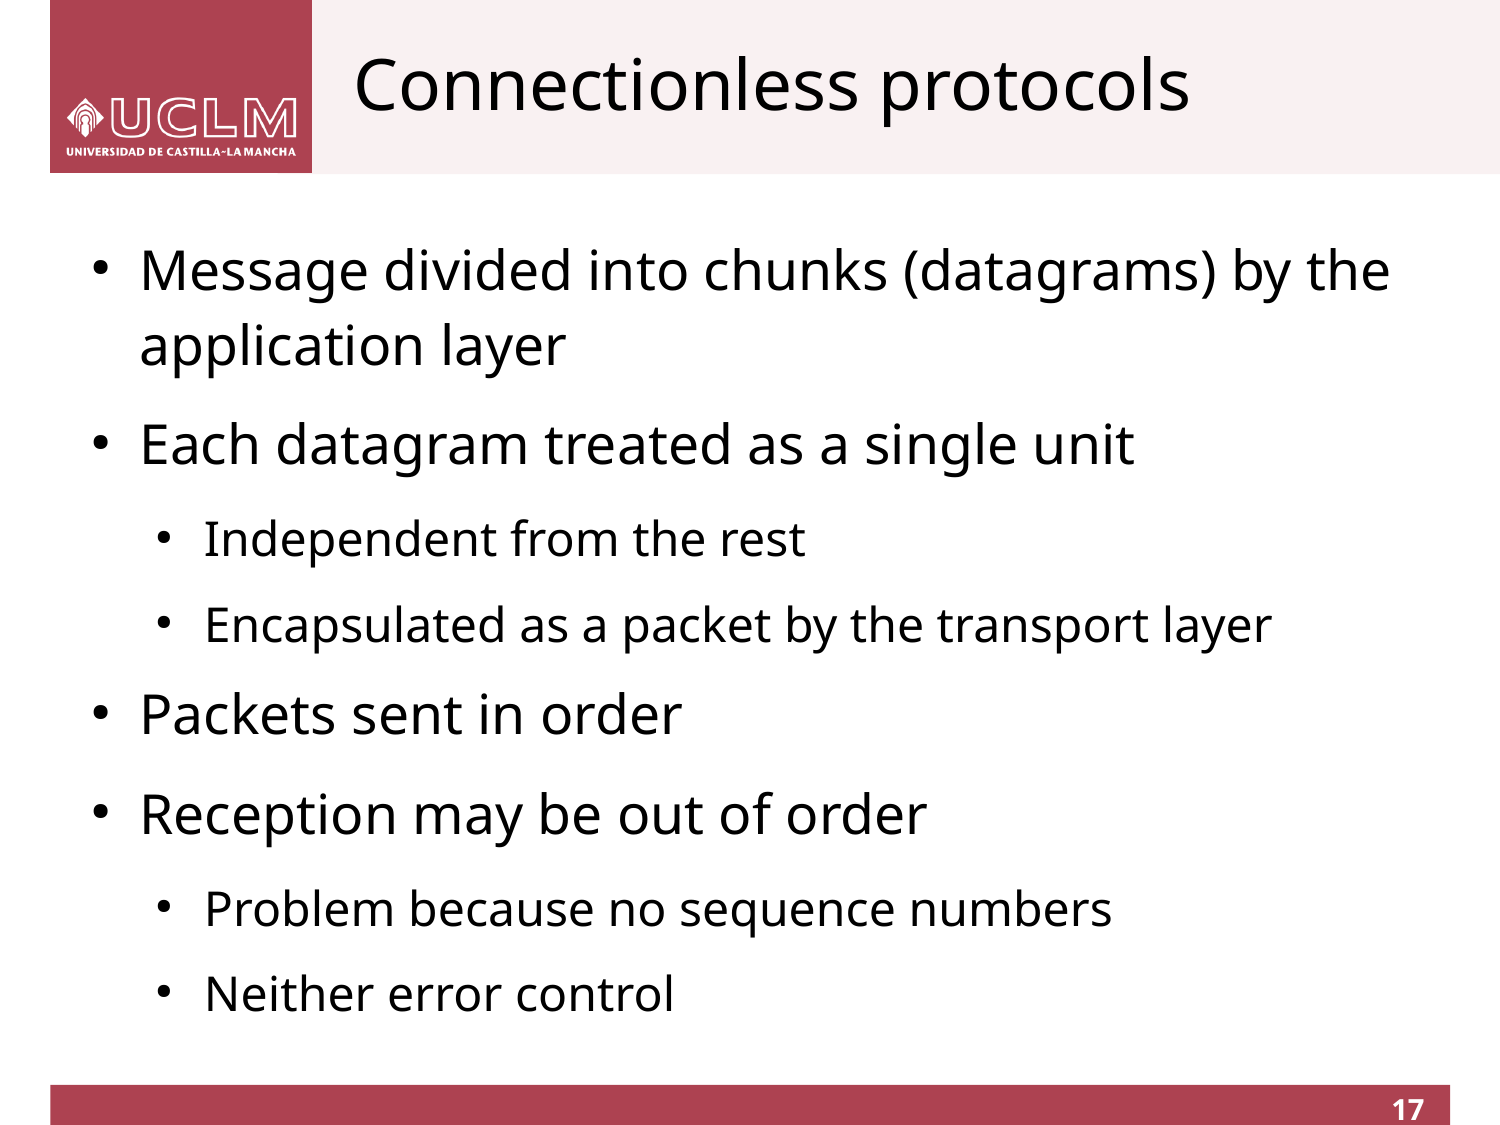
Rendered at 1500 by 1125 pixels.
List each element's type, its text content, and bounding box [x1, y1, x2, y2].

title Connectionless protocols [353, 6, 1425, 168]
list Message divided into chunks (datagrams) by the application layer Each datagram treated as a single unit Independent from the rest Encapsulated as a packet by the transport layer Packets sent in order Reception may be out of order Problem because no sequence numbers Neither error control [74, 231, 1425, 1028]
picture [50, 0, 312, 173]
